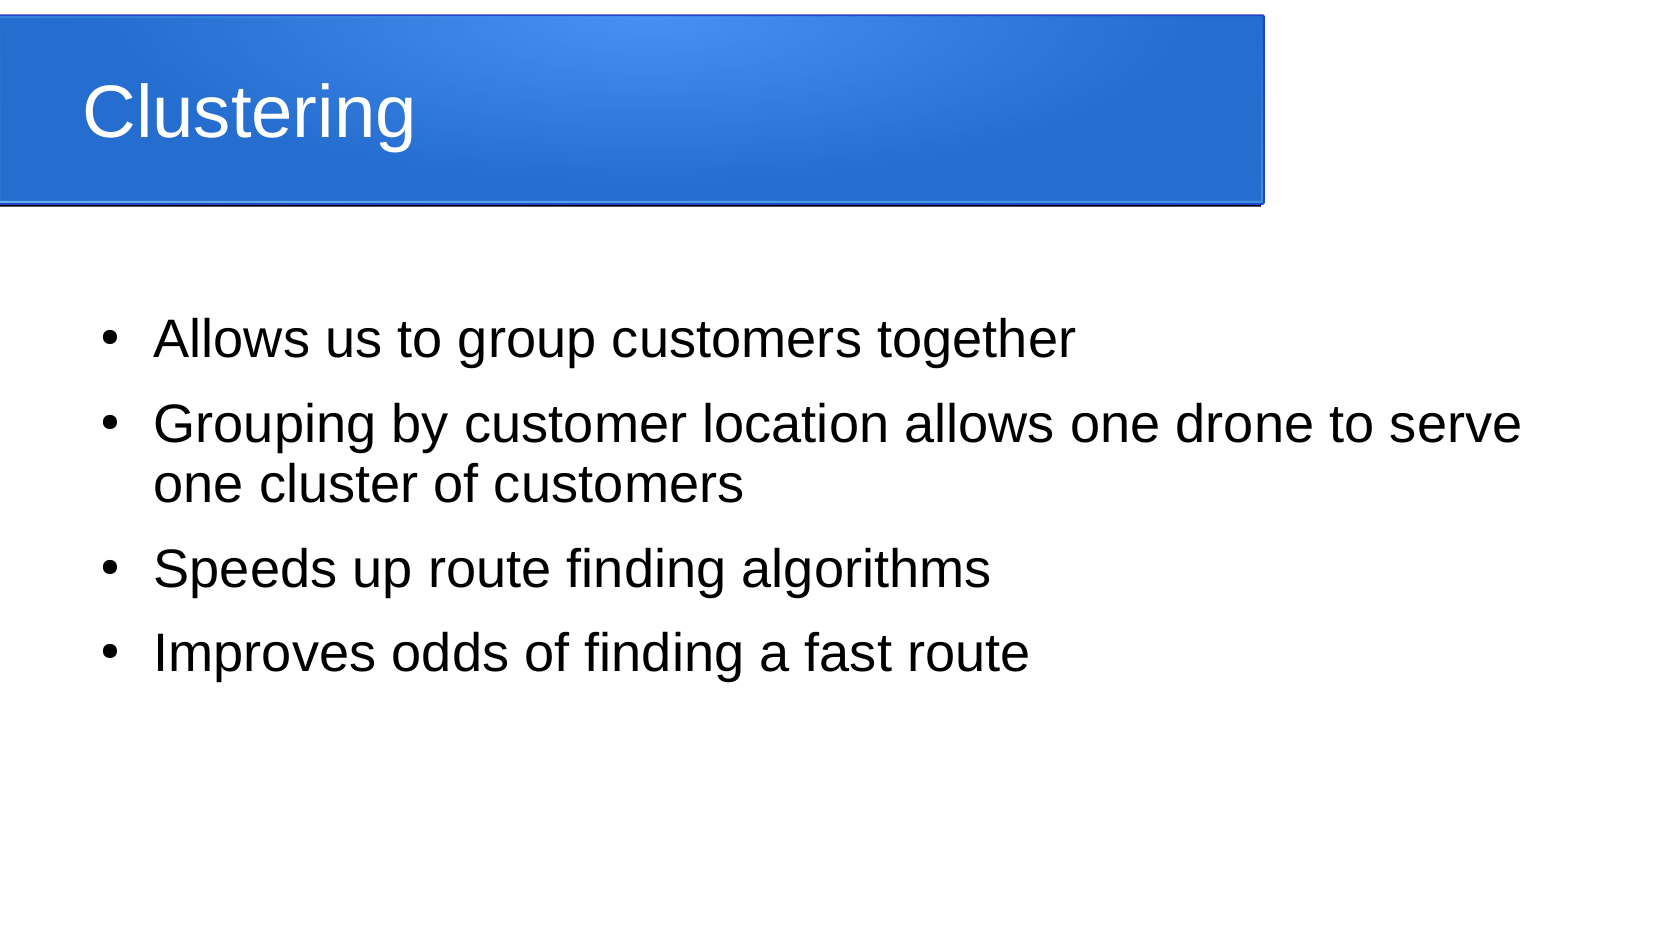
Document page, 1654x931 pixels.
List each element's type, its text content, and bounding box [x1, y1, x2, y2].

list Allows us to group customers together Grouping by customer location allows one drone to serve one cluster of customers Speeds up route finding algorithms Improves odds of finding a fast route [82, 224, 1571, 886]
title Clustering [82, 35, 1235, 189]
